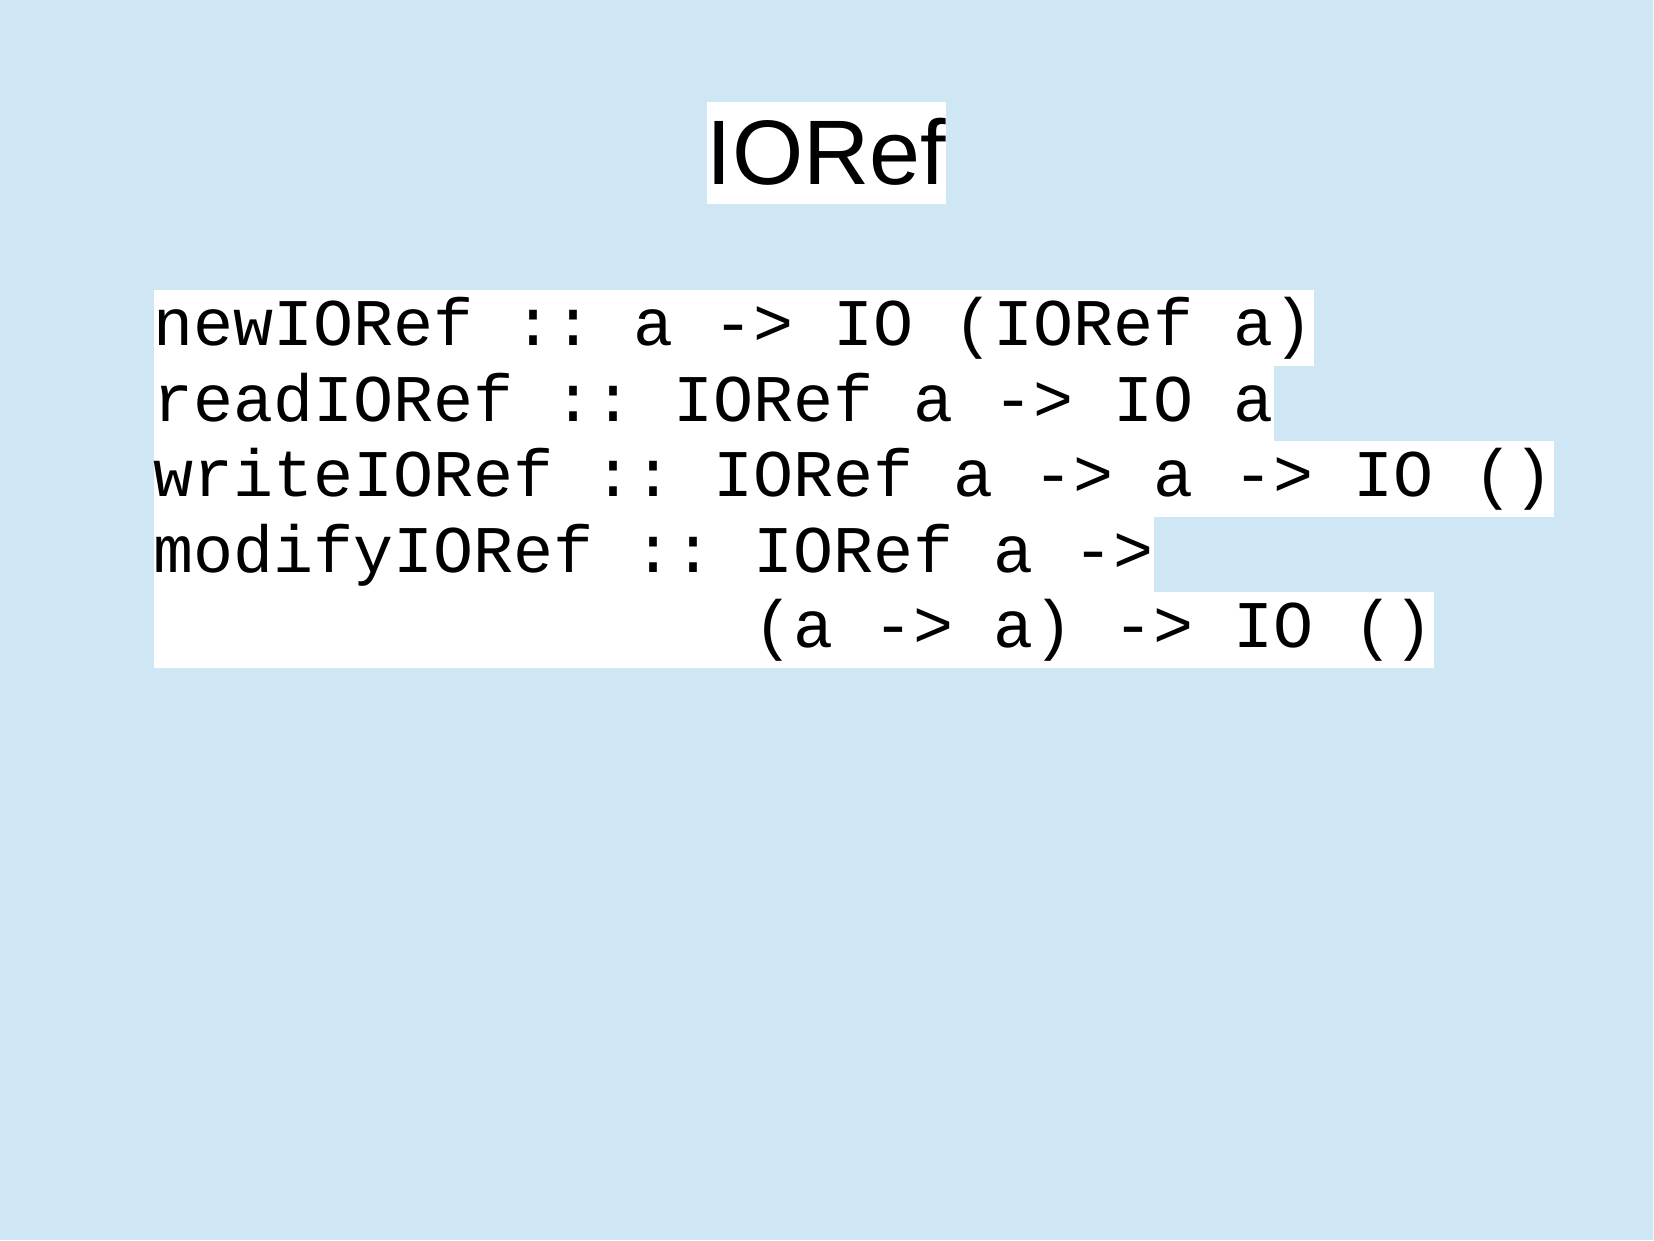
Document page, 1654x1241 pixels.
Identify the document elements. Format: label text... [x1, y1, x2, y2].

list newIORef :: a -> IO (IORef a) readIORef :: IORef a -> IO a writeIORef :: IORef a -> a -> IO () modifyIORef :: IORef a -> (a -> a) -> IO () [82, 290, 1571, 1010]
title IORef [82, 49, 1571, 257]
